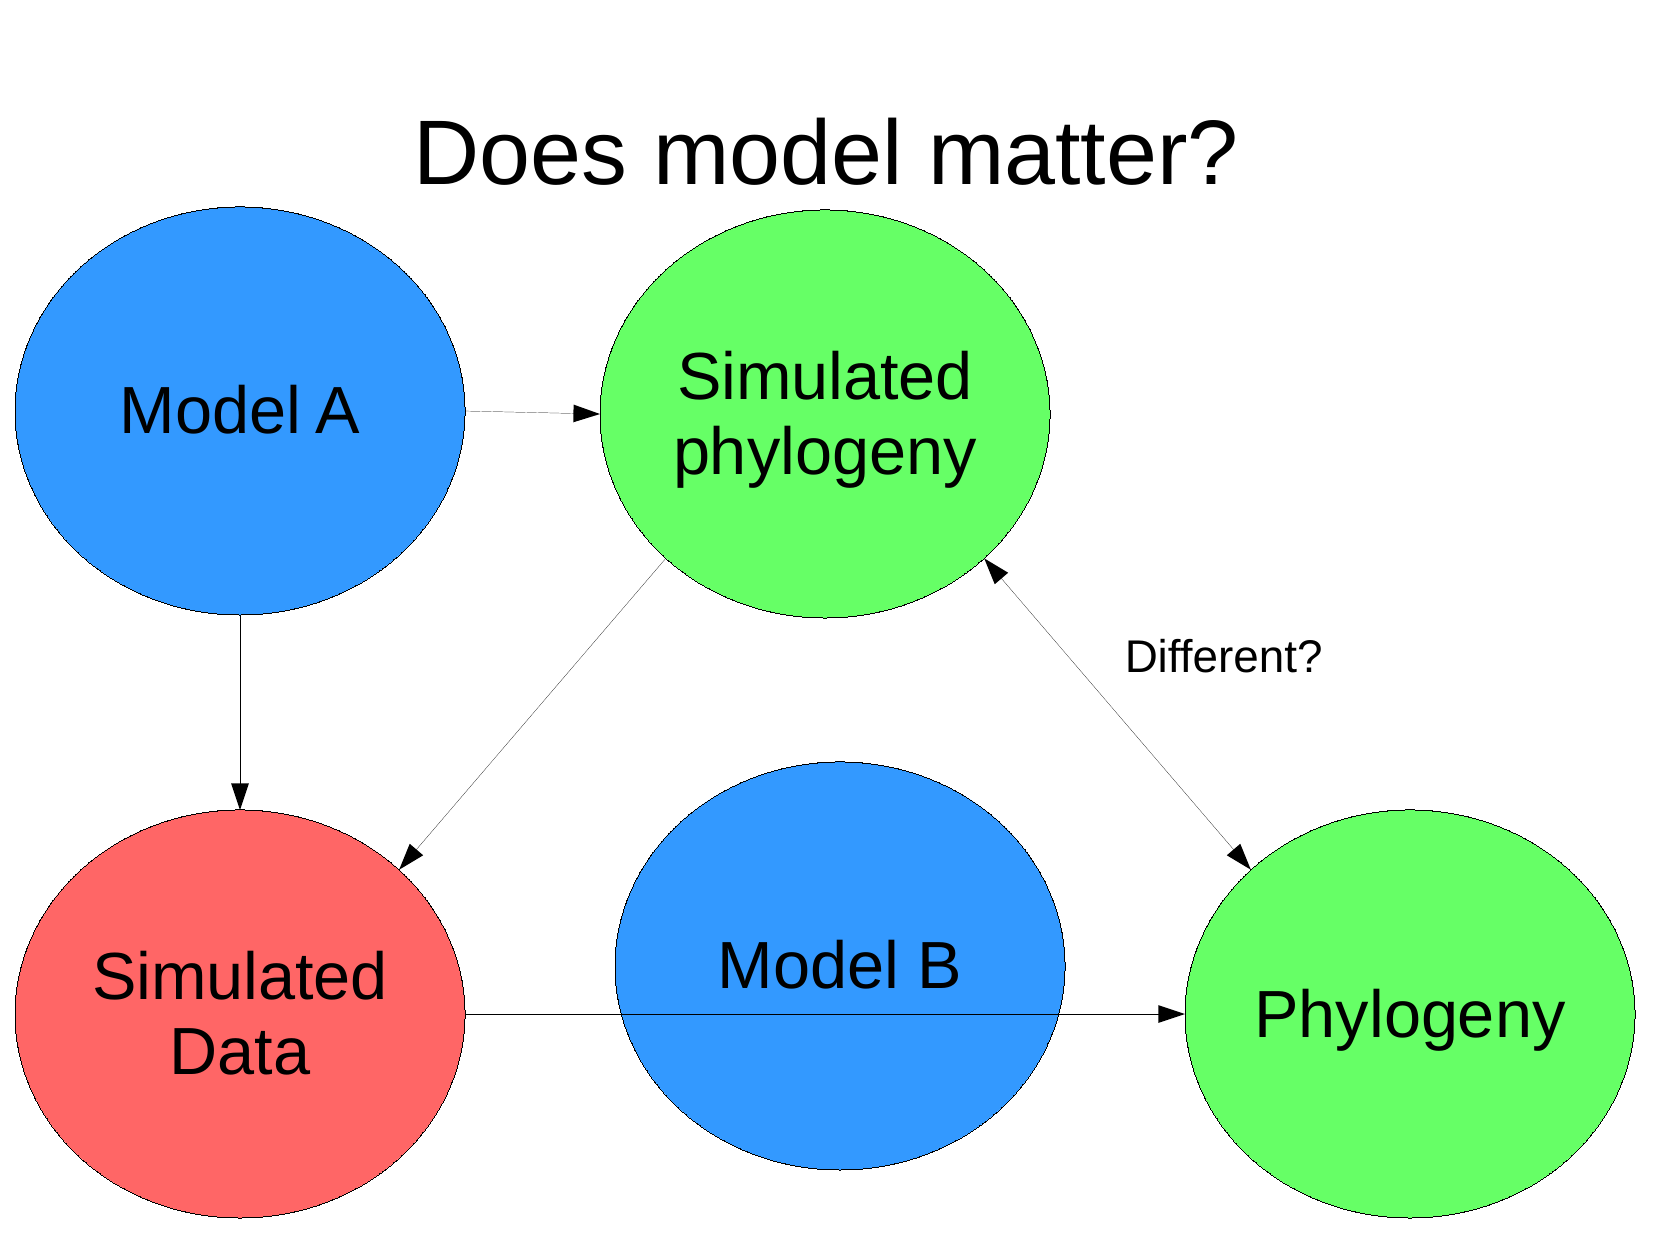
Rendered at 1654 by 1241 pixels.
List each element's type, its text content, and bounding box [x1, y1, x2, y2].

text_box Phylogeny [1185, 809, 1636, 1219]
text_box Model A [15, 206, 466, 616]
text_box Different? [1110, 623, 1345, 691]
text_box Simulated Data [15, 809, 466, 1219]
text_box Model B [615, 761, 1066, 1014]
text_box Simulated phylogeny [600, 209, 1051, 619]
title Does model matter? [82, 49, 1571, 257]
text_box Model B [621, 1015, 1059, 1171]
